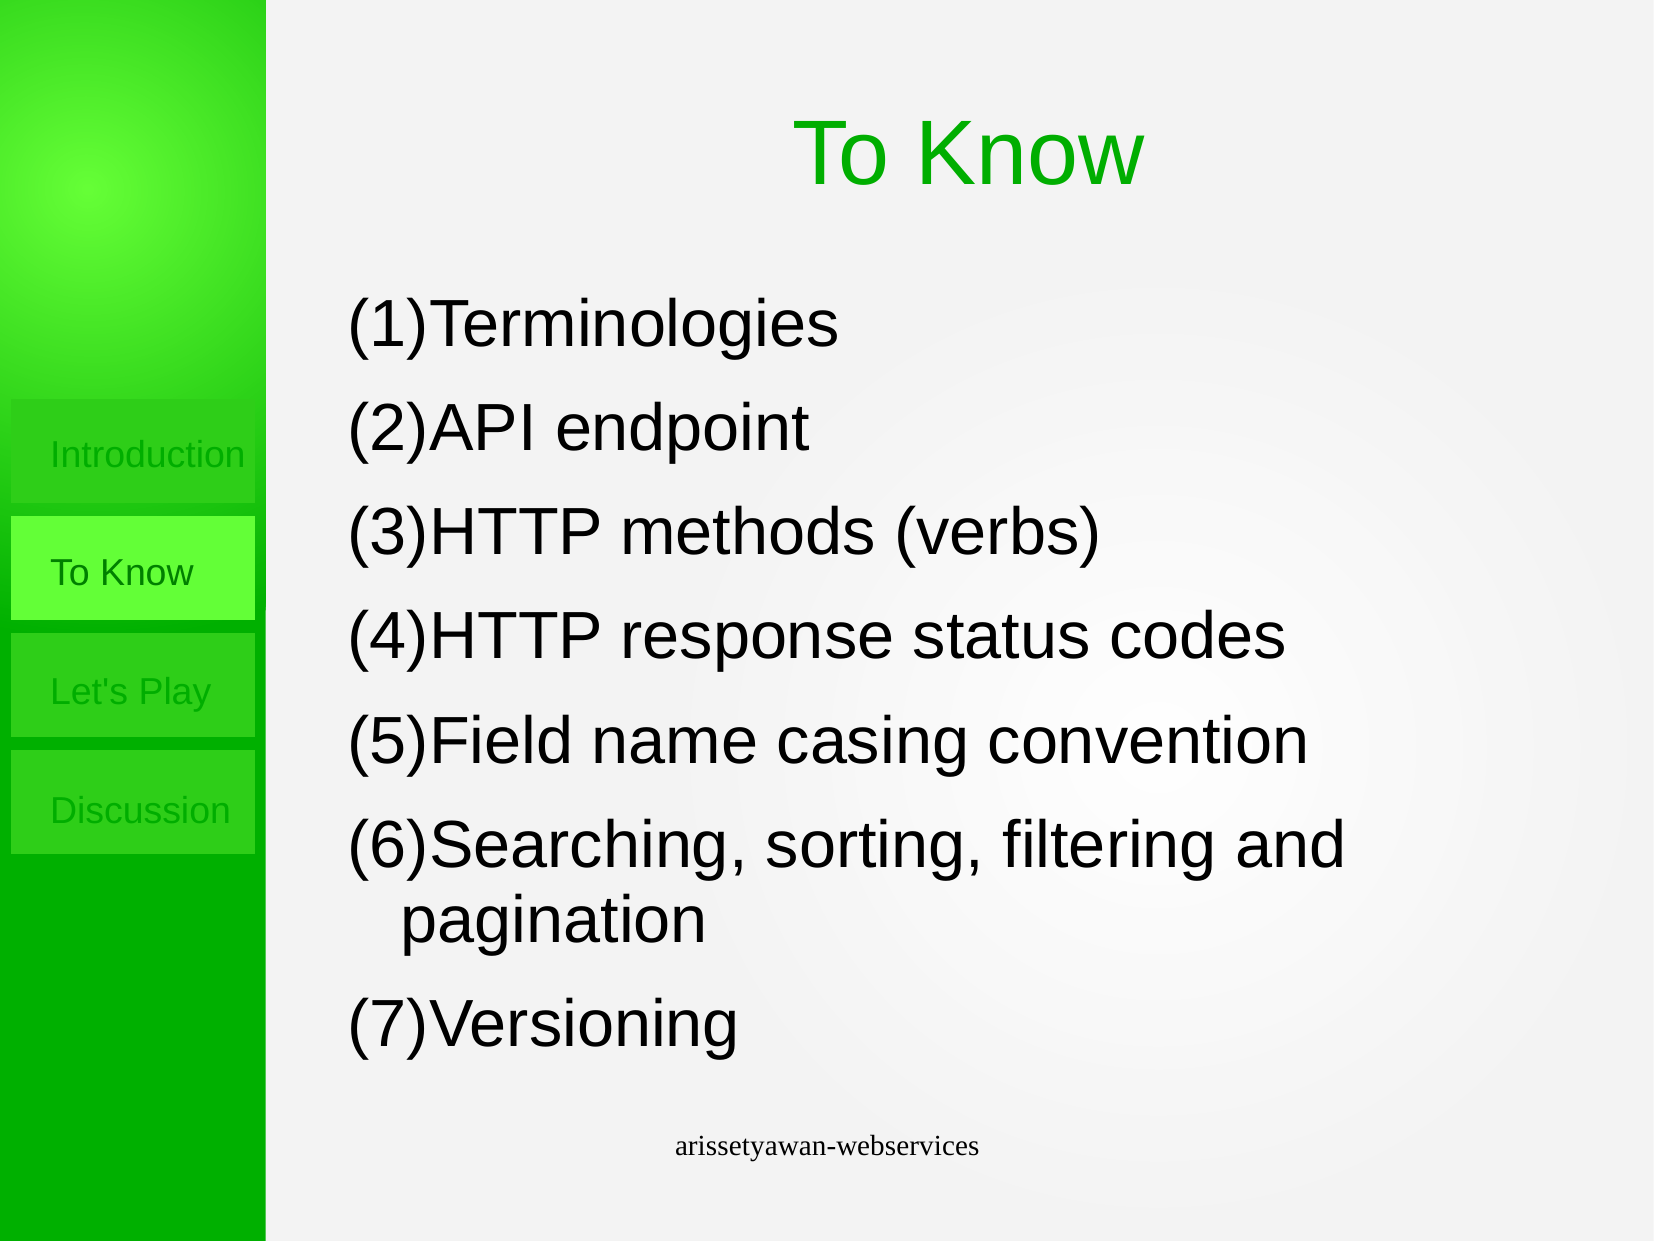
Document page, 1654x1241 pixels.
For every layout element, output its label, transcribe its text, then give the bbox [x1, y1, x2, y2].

title To Know [285, 49, 1621, 257]
text_box Let's Play [35, 663, 265, 720]
list Terminologies API endpoint HTTP methods (verbs) HTTP response status codes Field name casing convention Searching, sorting, filtering and pagination Versioning [330, 285, 1591, 1171]
text_box To Know [35, 544, 252, 602]
text_box Discussion [35, 781, 292, 839]
text_box Introduction [35, 425, 319, 483]
